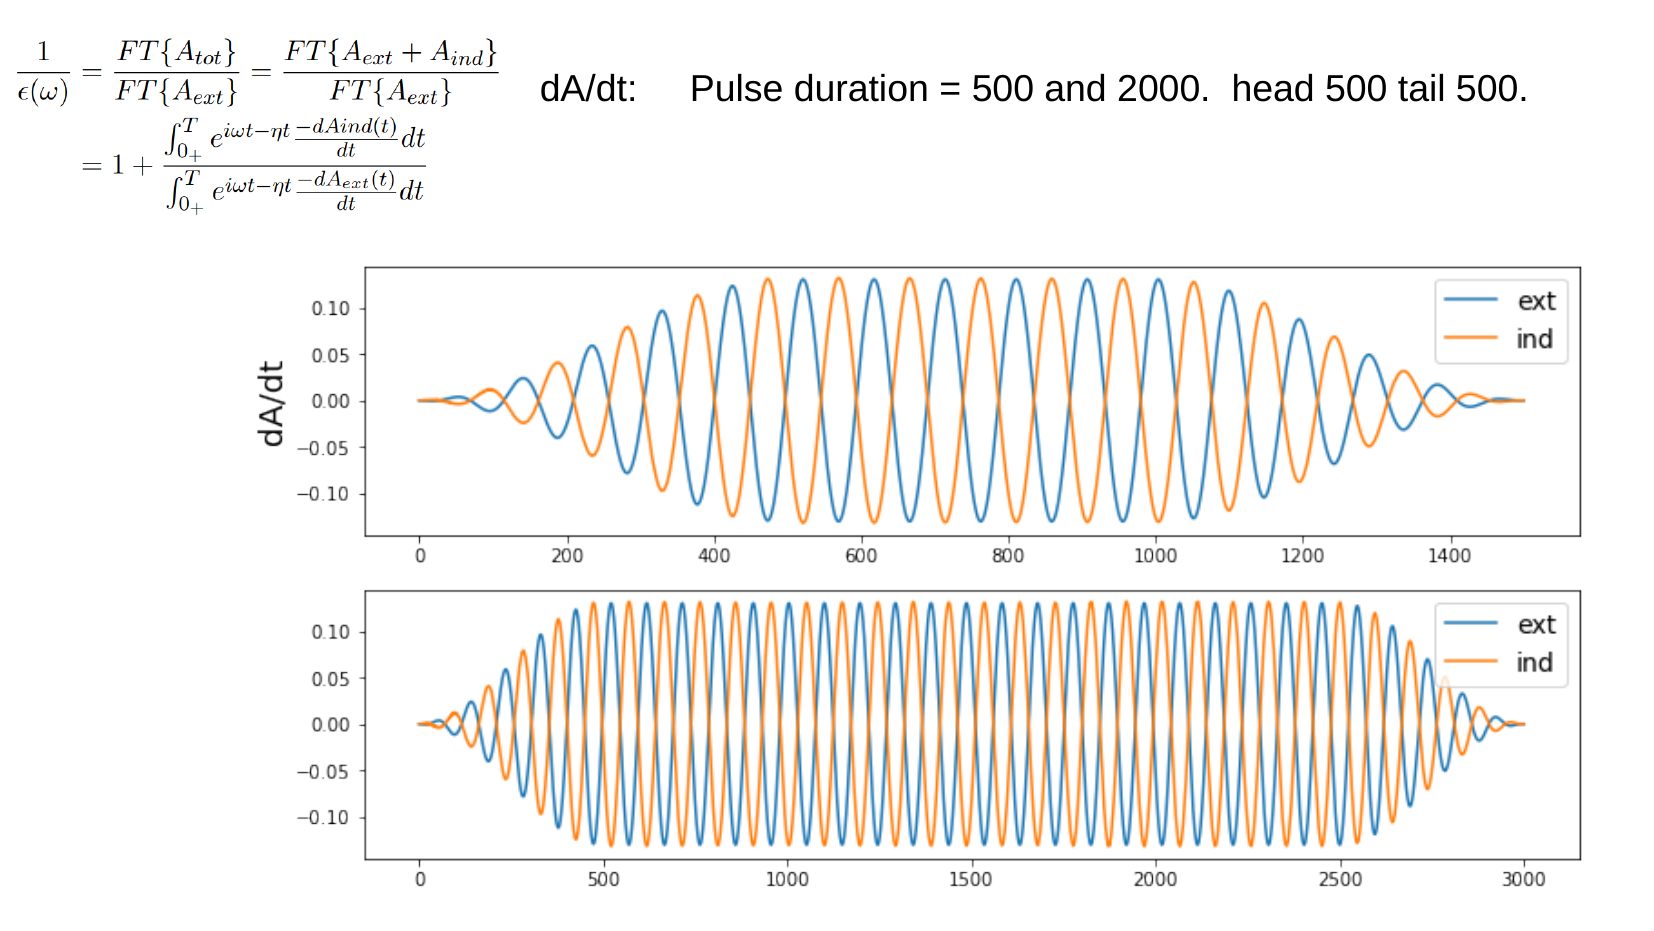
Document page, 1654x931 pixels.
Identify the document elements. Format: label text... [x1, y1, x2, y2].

picture [0, 2, 539, 228]
text_box dA/dt: Pulse duration = 500 and 2000. head 500 tail 500. [539, 60, 1654, 159]
picture [243, 255, 1591, 903]
